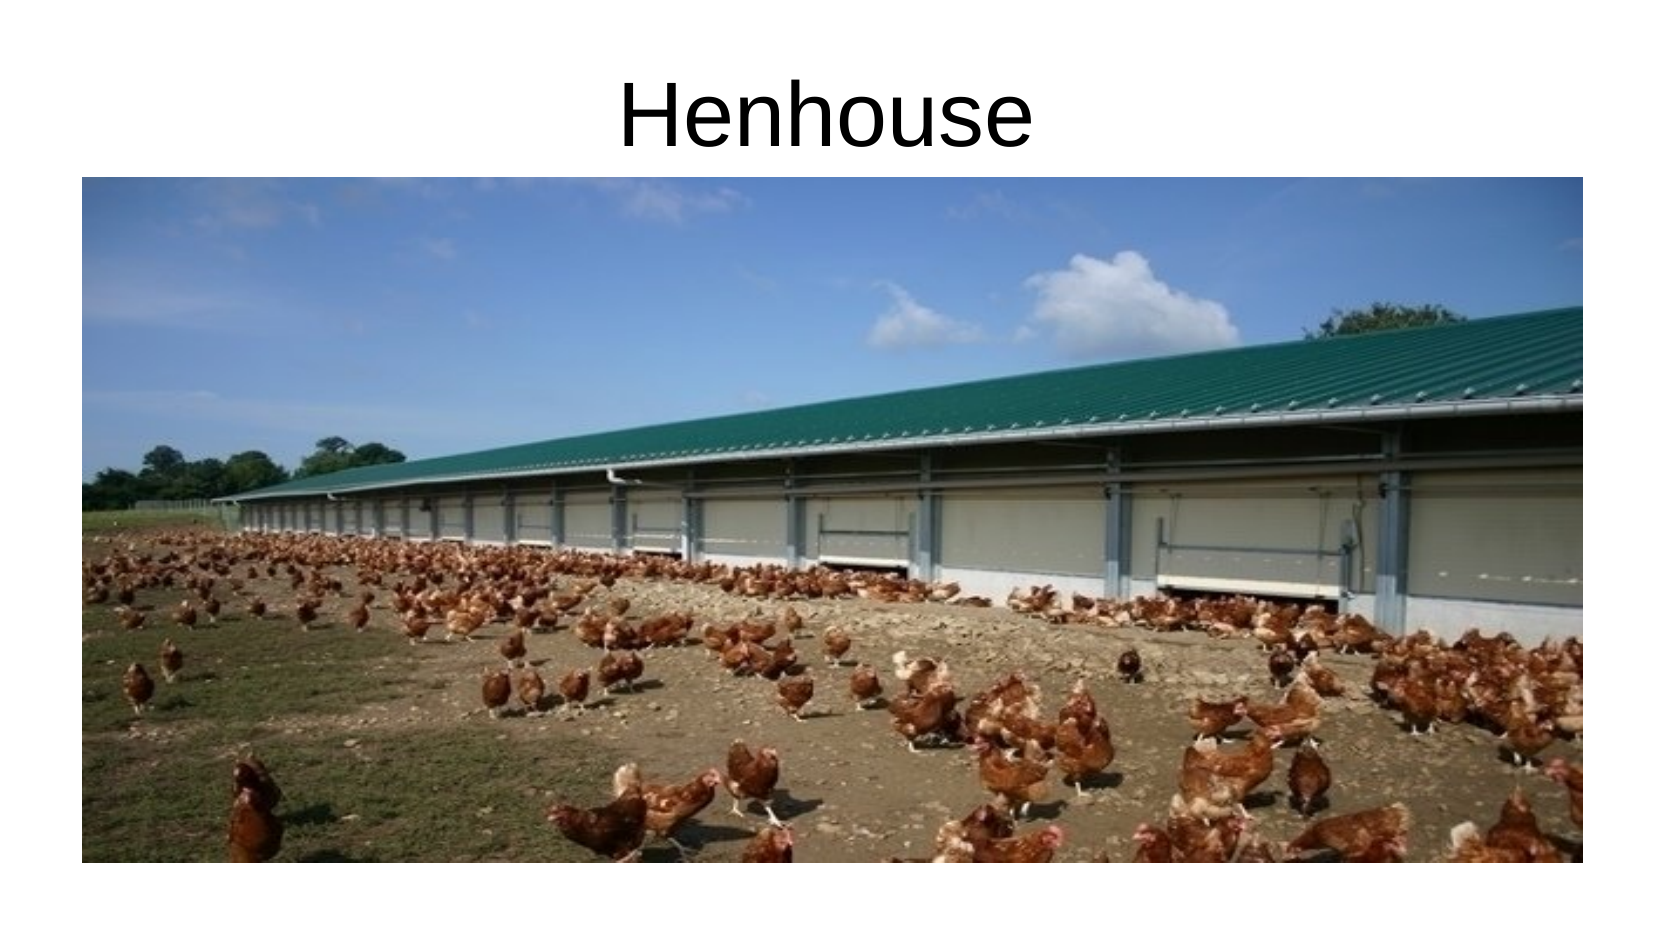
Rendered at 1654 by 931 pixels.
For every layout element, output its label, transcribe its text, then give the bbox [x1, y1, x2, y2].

picture [82, 177, 1583, 863]
title Henhouse [82, 37, 1571, 177]
